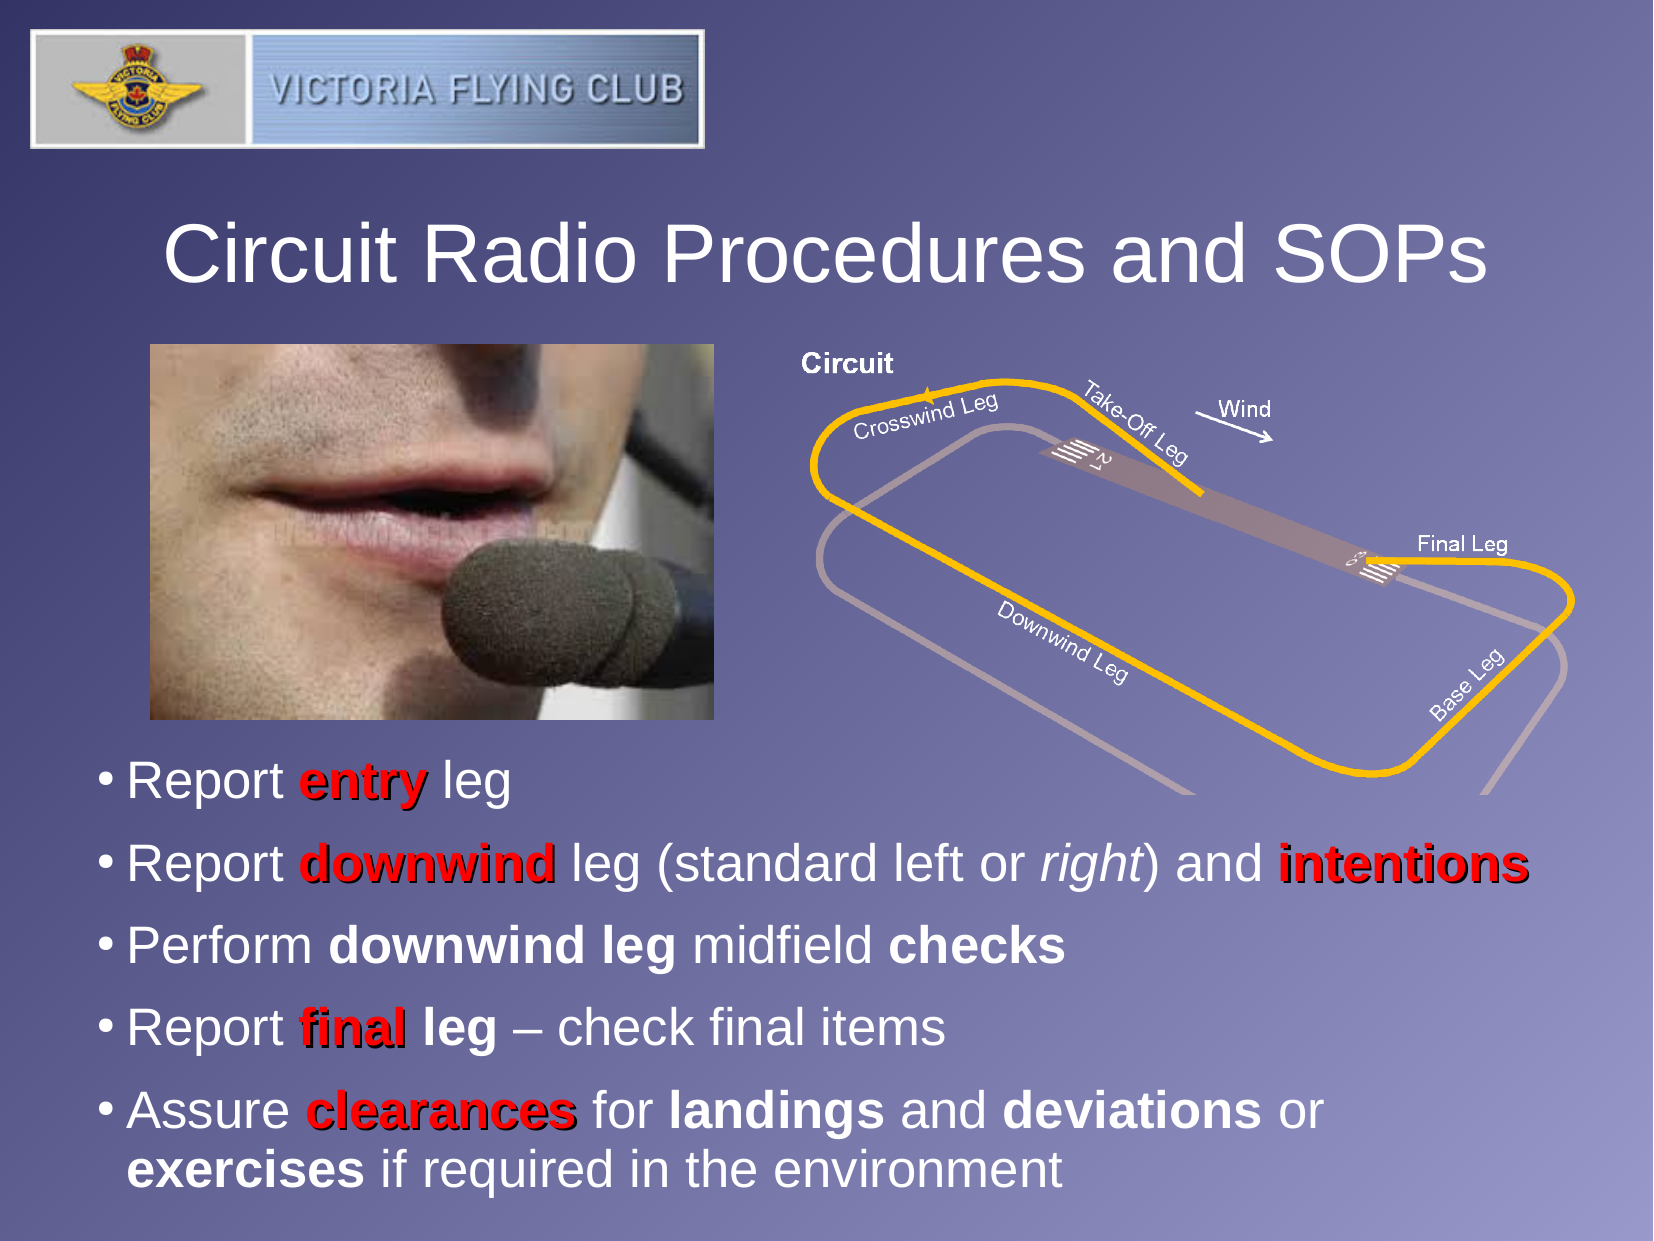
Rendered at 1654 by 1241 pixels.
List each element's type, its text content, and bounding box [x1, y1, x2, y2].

picture [150, 344, 714, 721]
picture [795, 344, 1584, 796]
list Report entry leg Report downwind leg (standard left or right) and intentions Perform downwind leg midfield checks Report final leg – check final items Assure clearances for landings and deviations or exercises if required in the environment [82, 750, 1571, 1201]
picture [30, 29, 705, 149]
title Circuit Radio Procedures and SOPs [82, 150, 1571, 358]
